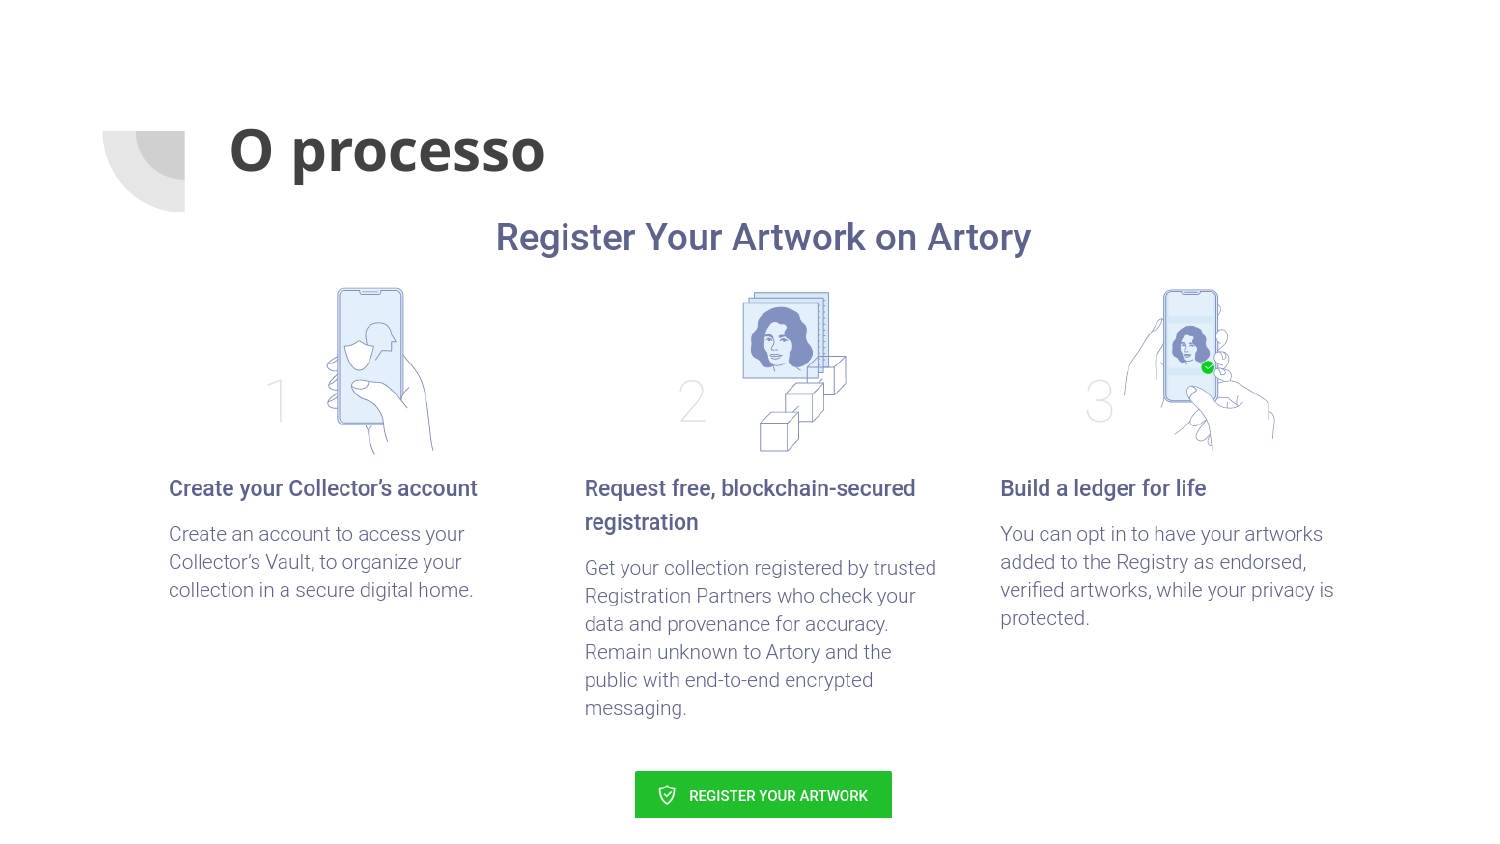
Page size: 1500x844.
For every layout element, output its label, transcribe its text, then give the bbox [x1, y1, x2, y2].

title O processo [213, 98, 1368, 212]
picture [145, 212, 1381, 818]
